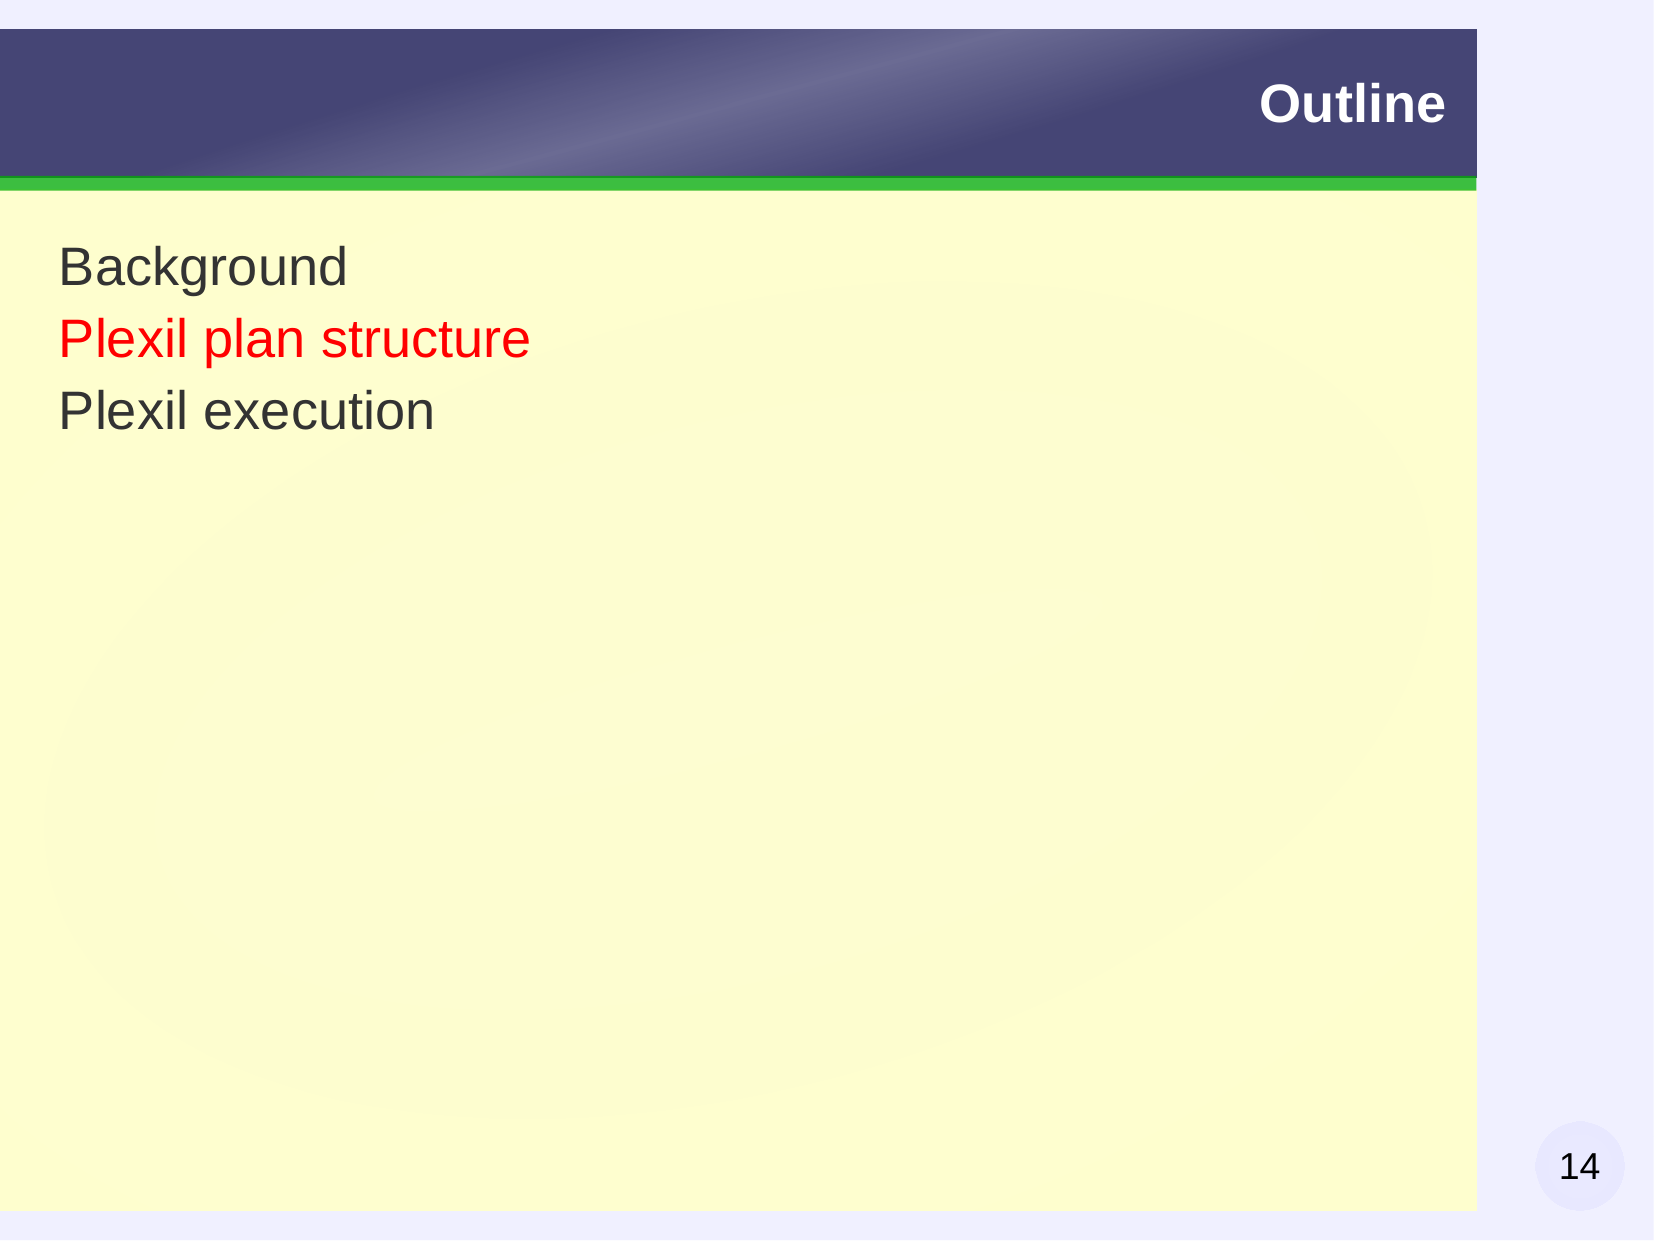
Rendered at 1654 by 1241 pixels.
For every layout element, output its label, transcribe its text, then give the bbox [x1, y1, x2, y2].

title Outline [29, 59, 1447, 148]
list Background Plexil plan structure Plexil execution [59, 236, 1418, 1182]
